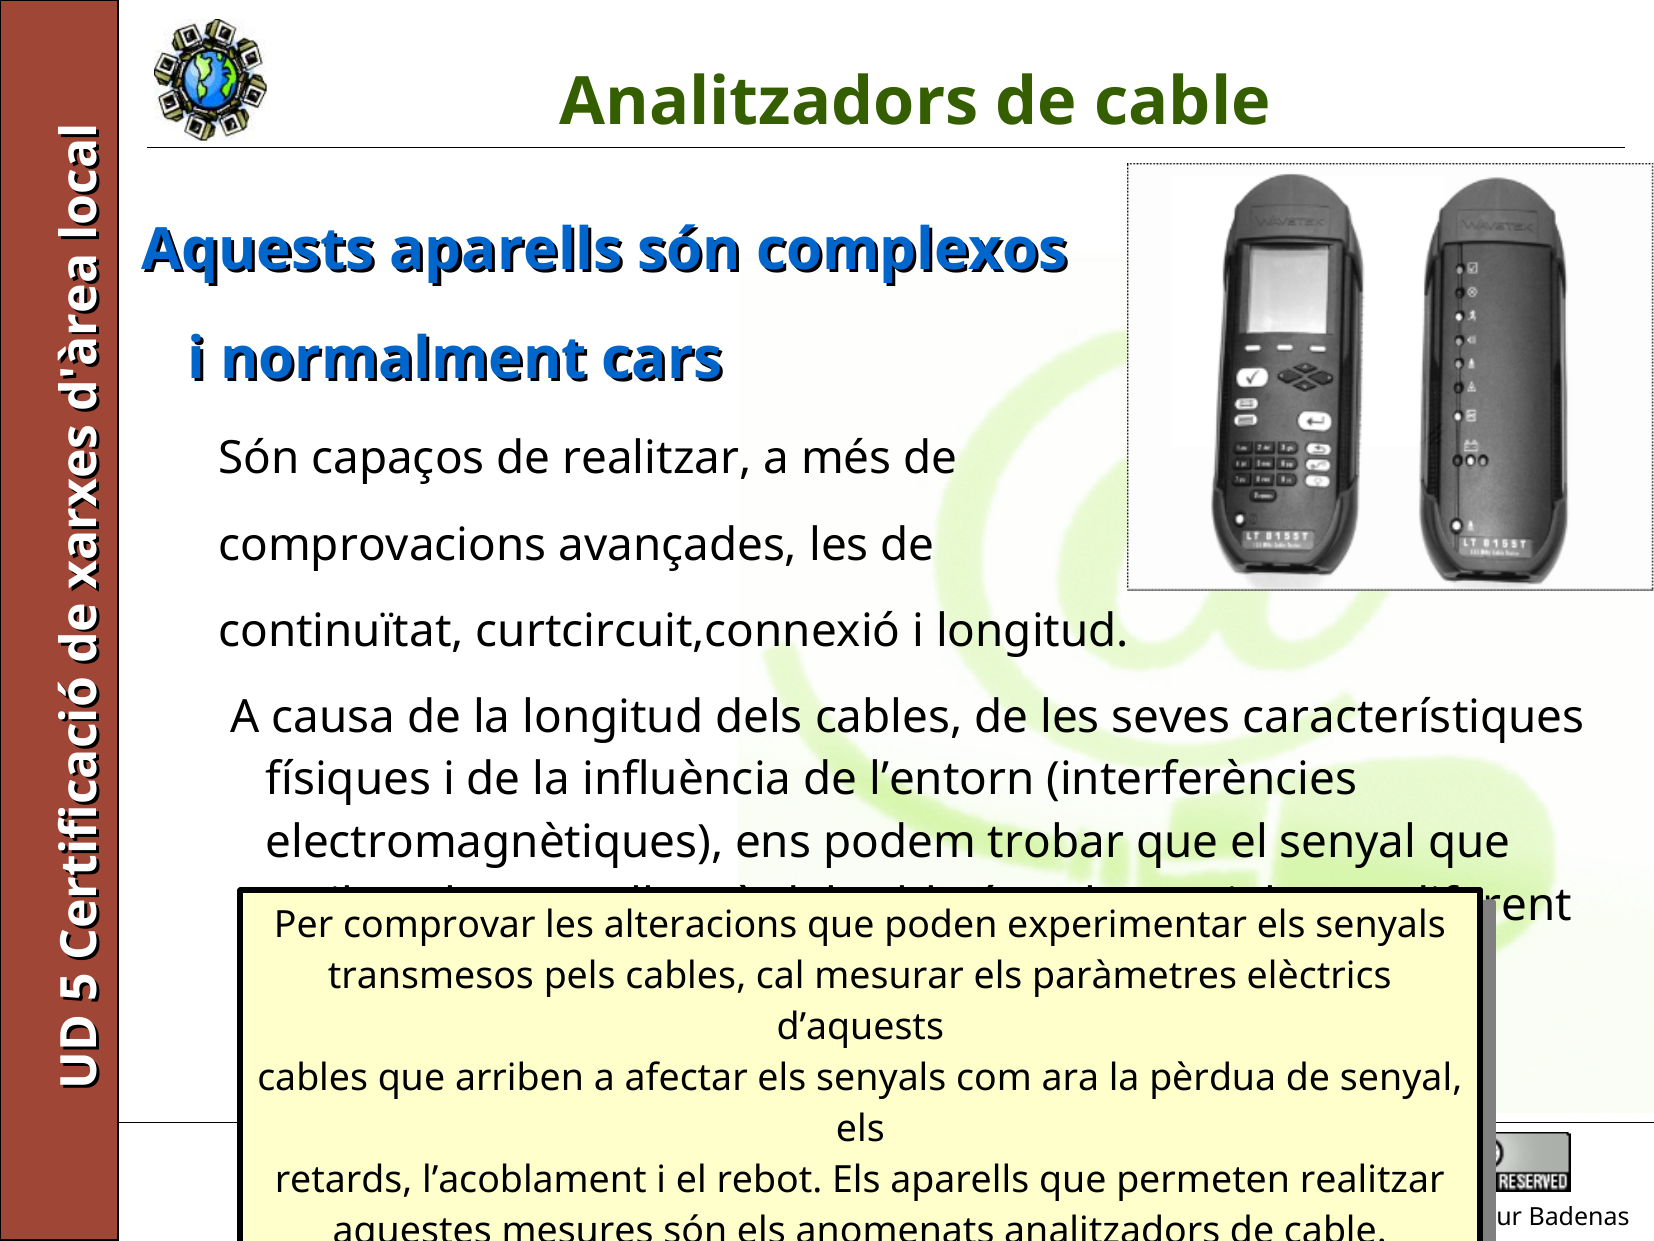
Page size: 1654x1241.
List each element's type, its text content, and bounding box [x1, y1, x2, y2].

picture [1127, 163, 1654, 1113]
picture [154, 19, 268, 142]
text_box Per comprovar les alteracions que poden experimentar els senyals transmesos pels cables, cal mesurar els paràmetres elèctrics d’aquests cables que arriben a afectar els senyals com ara la pèrdua de senyal, els retards, l’acoblament i el rebot. Els aparells que permeten realitzar aquestes mesures són els anomenats analitzadors de cable. [240, 890, 1481, 1093]
list Aquests aparells són complexos i normalment cars Són capaços de realitzar, a més de comprovacions avançades, les de continuïtat, curtcircuit,connexió i longitud. A causa de la longitud dels cables, de les seves característiques físiques i de la influència de l’entorn (interferències electromagnètiques), ens podem trobar que el senyal que arriba a l’extrem llunyà del cable és substancialment diferent del senyal aplicat a l’extrem proper, i per tant, està tan malmès que no es pot aprofitar [124, 207, 1613, 1043]
picture [1496, 1132, 1571, 1192]
title Analitzadors de cable [171, 56, 1654, 141]
